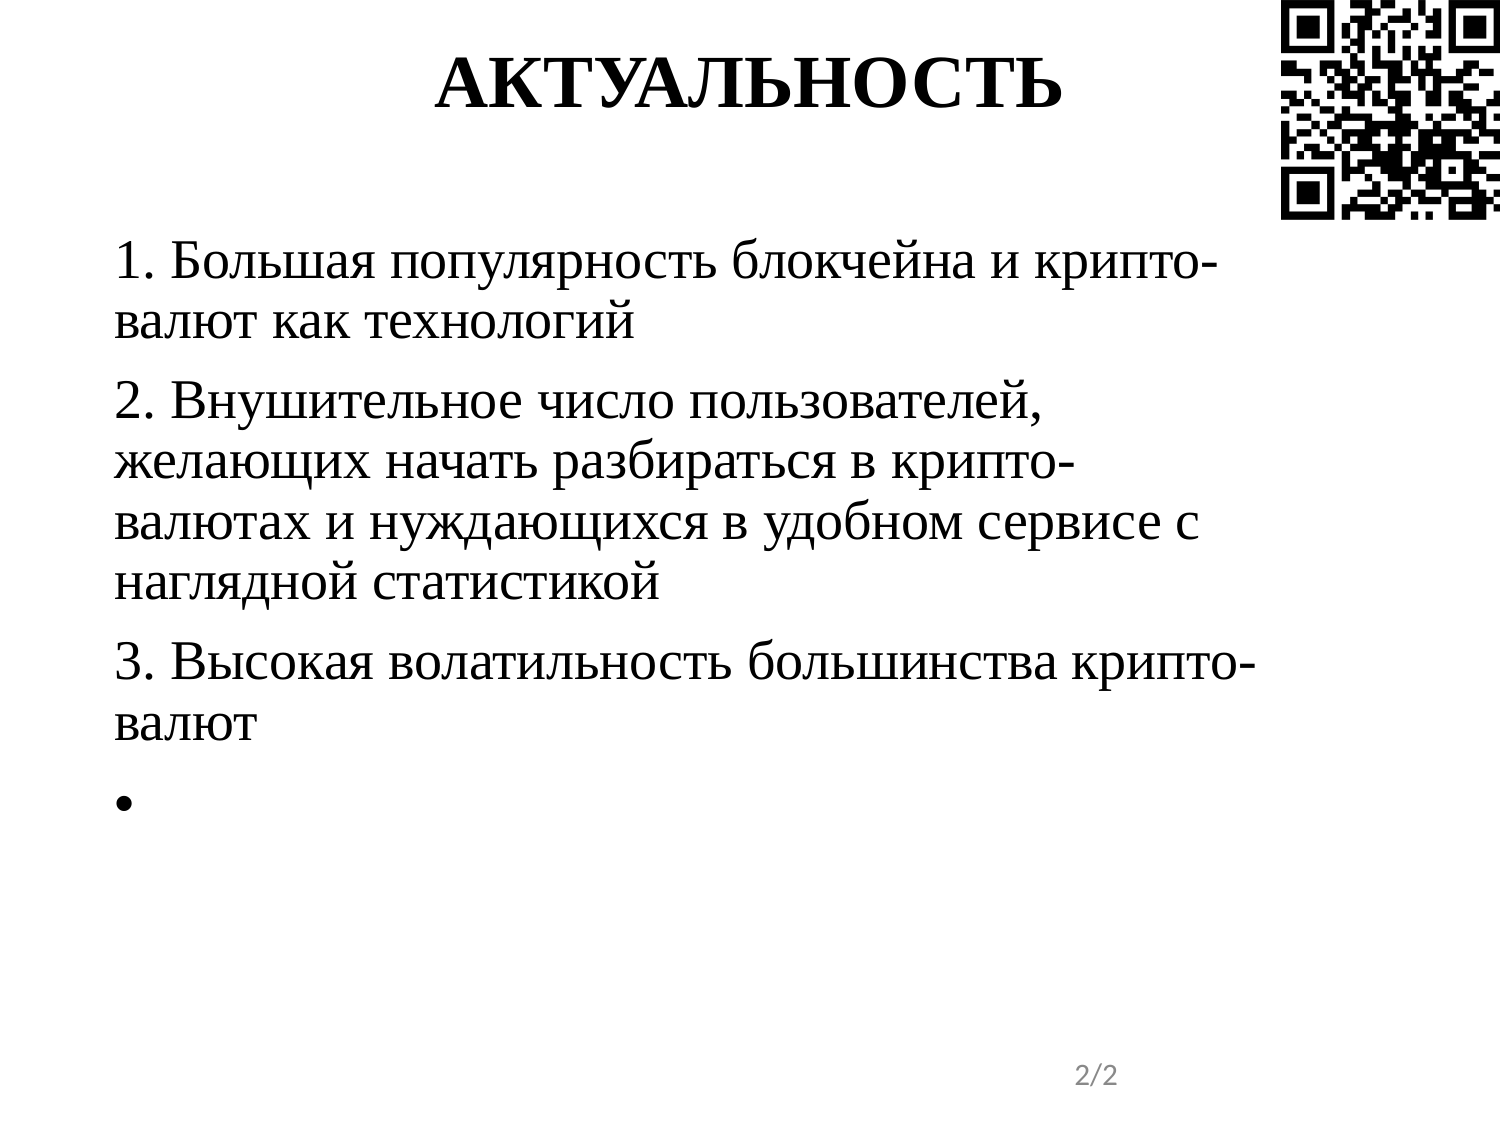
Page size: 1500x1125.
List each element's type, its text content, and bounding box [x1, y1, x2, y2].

list 1. Большая популярность блокчейна и крипто-валют как технологий 2. Внушительное число пользователей, желающих начать разбираться в крипто-валютах и нуждающихся в удобном сервисе с наглядной статистикой 3. Высокая волатильность большинства крипто-валют [103, 224, 1282, 760]
picture [1281, 0, 1500, 224]
slide_number 2/2 [1059, 1042, 1397, 1103]
title АКТУАЛЬНОСТЬ [0, 0, 1281, 167]
